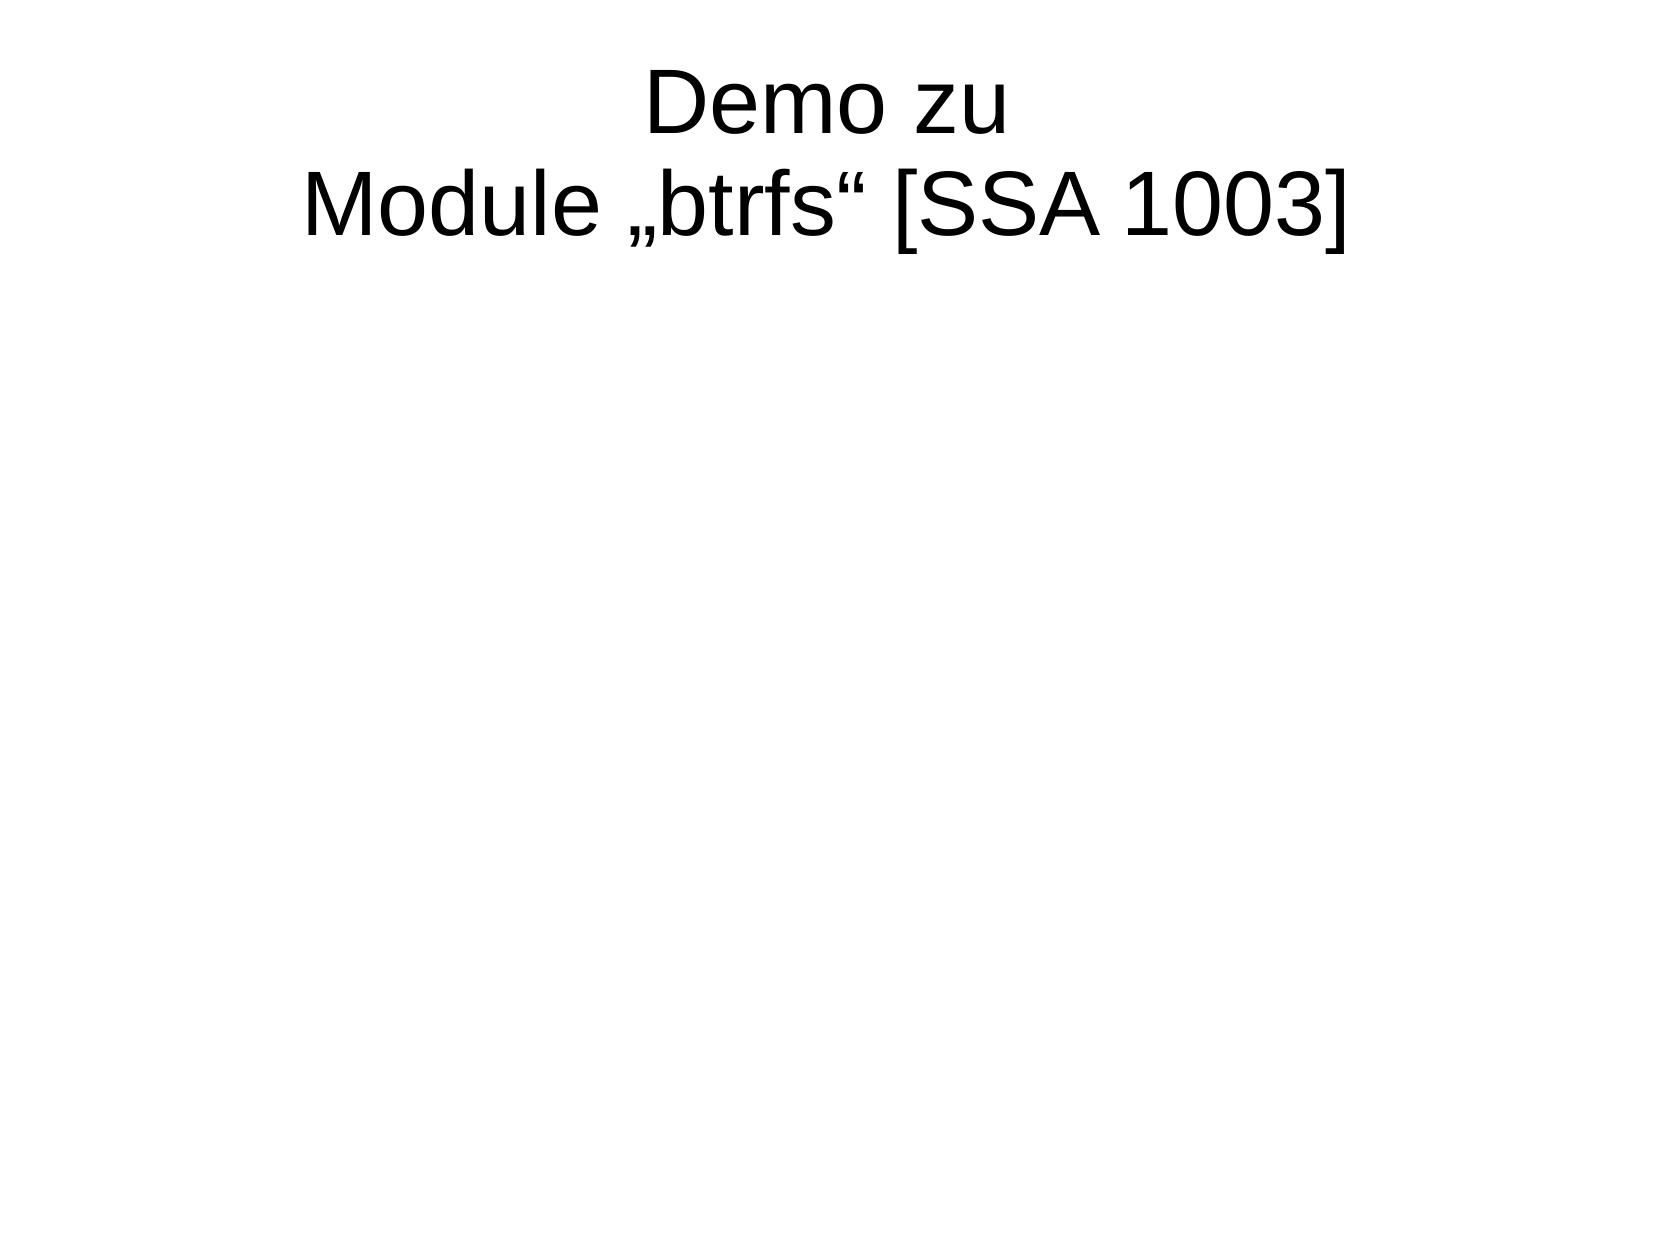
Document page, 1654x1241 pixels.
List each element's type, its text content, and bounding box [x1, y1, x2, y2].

title Demo zu Module „btrfs“ [SSA 1003] [82, 49, 1571, 257]
